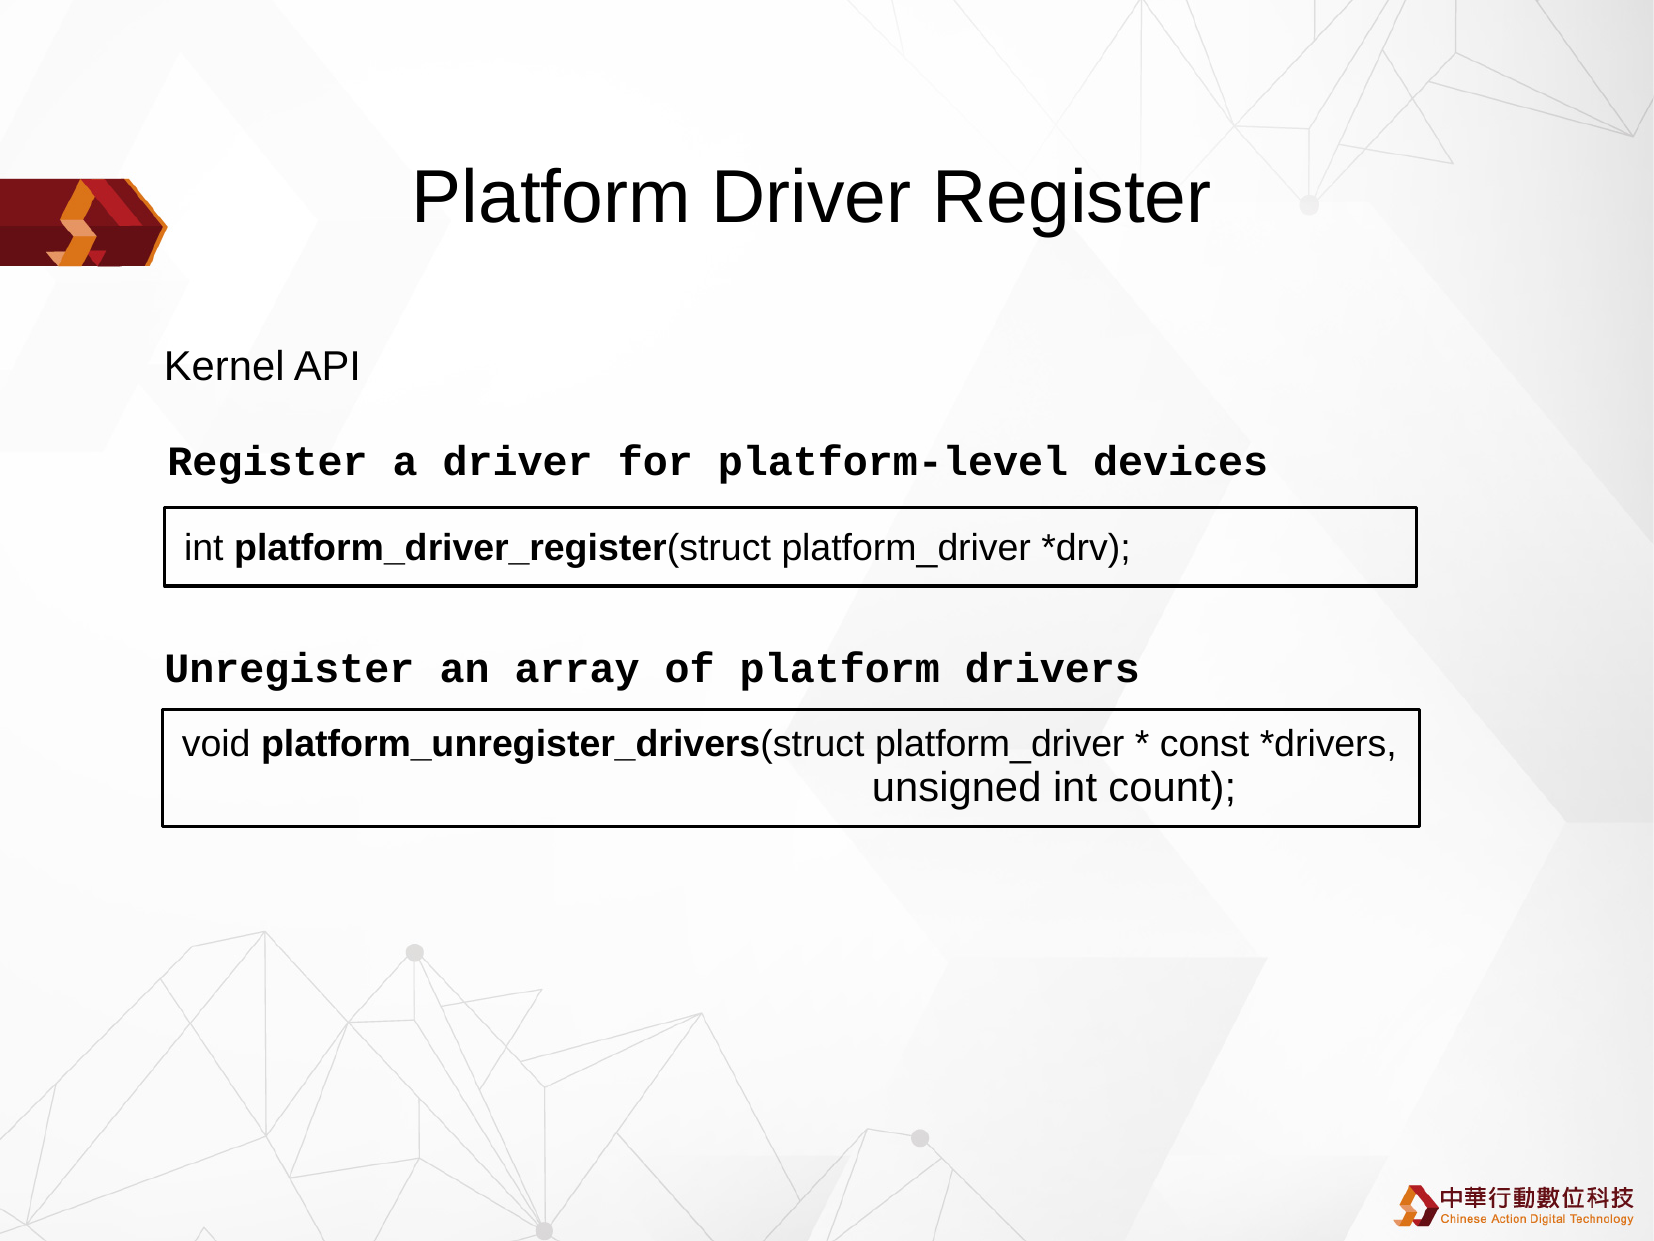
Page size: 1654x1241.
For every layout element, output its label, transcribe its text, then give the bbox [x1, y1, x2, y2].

picture [0, 0, 1654, 1241]
title Platform Driver Register [118, 112, 1506, 281]
text_box void platform_unregister_drivers(struct platform_driver * const *drivers, unsigned int count); [167, 714, 1440, 831]
text_box Unregister an array of platform drivers [164, 711, 1374, 717]
text_box void platform_unregister_drivers(struct platform_driver * const *drivers, unsigned int count); [167, 714, 1418, 825]
text_box int platform_driver_register(struct platform_driver *drv); [169, 518, 1460, 605]
text_box Register a driver for platform-level devices [152, 433, 1348, 508]
text_box Unregister an array of platform drivers [149, 640, 1374, 717]
text_box int platform_driver_register(struct platform_driver *drv); [169, 518, 1415, 584]
text_box Kernel API [149, 335, 631, 397]
